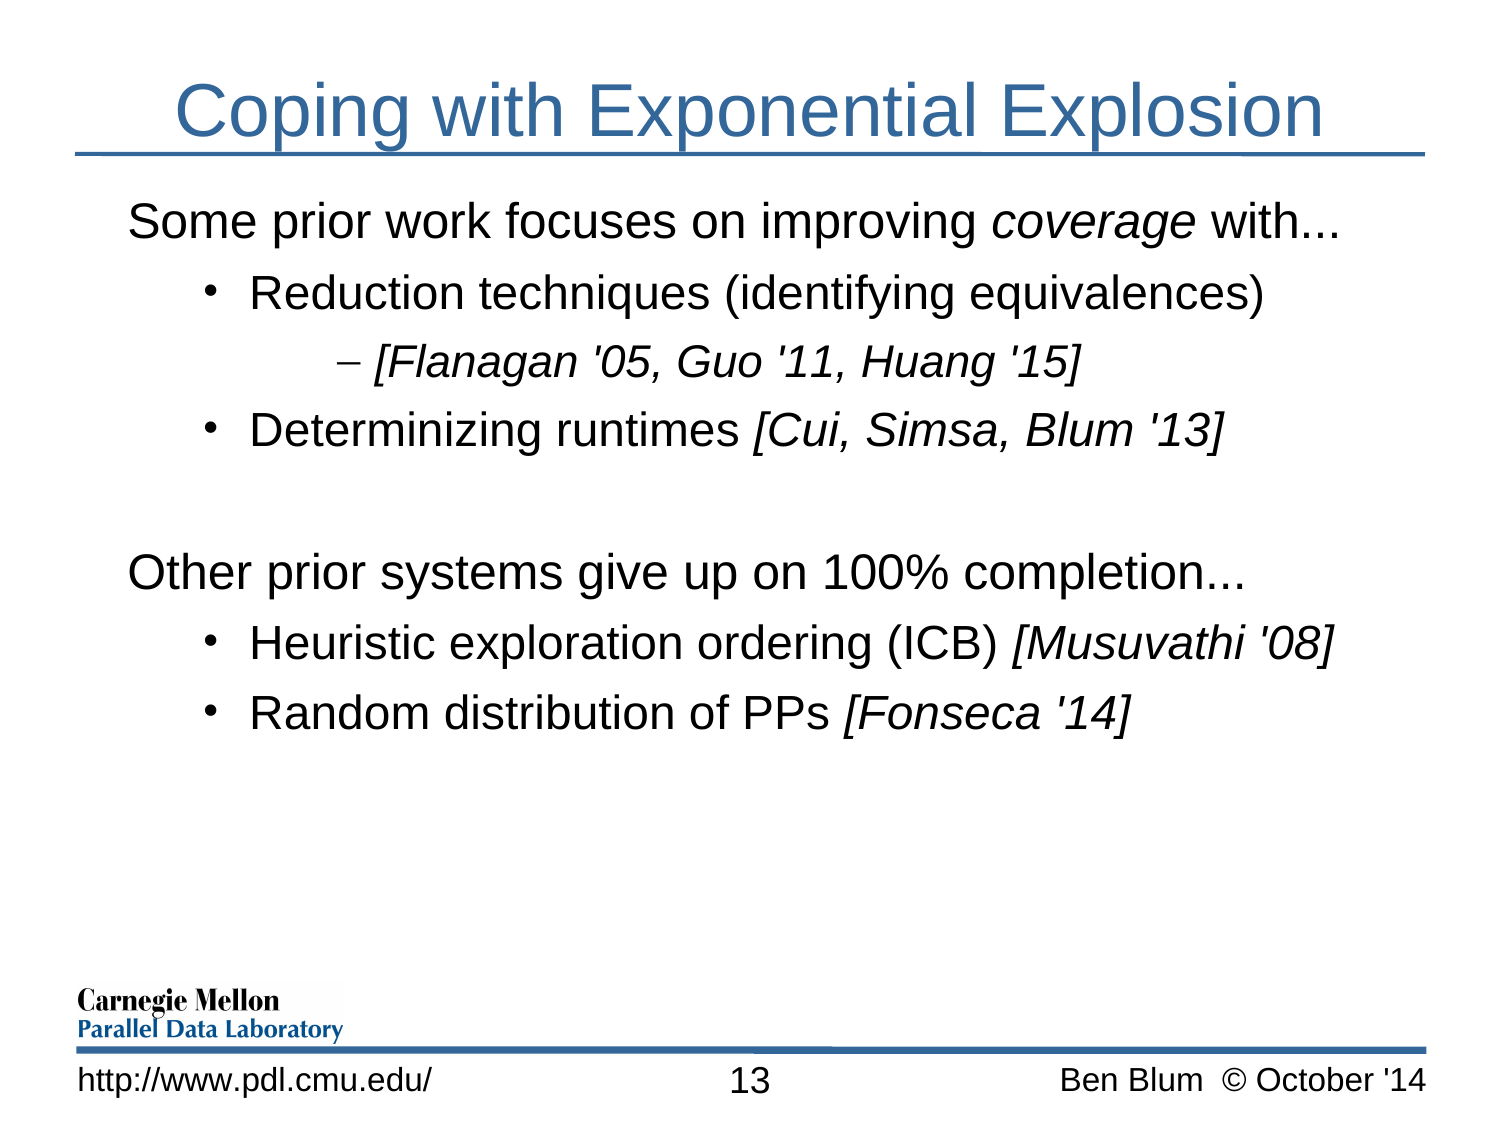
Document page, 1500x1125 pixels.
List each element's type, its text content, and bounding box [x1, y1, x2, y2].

title Coping with Exponential Explosion [112, 49, 1388, 163]
picture [77, 979, 343, 1044]
list Some prior work focuses on improving coverage with... Reduction techniques (identifying equivalences) [Flanagan '05, Guo '11, Huang '15] Determinizing runtimes [Cui, Simsa, Blum '13] Other prior systems give up on 100% completion... Heuristic exploration ordering (ICB) [Musuvathi '08] Random distribution of PPs [Fonseca '14] [112, 181, 1426, 938]
